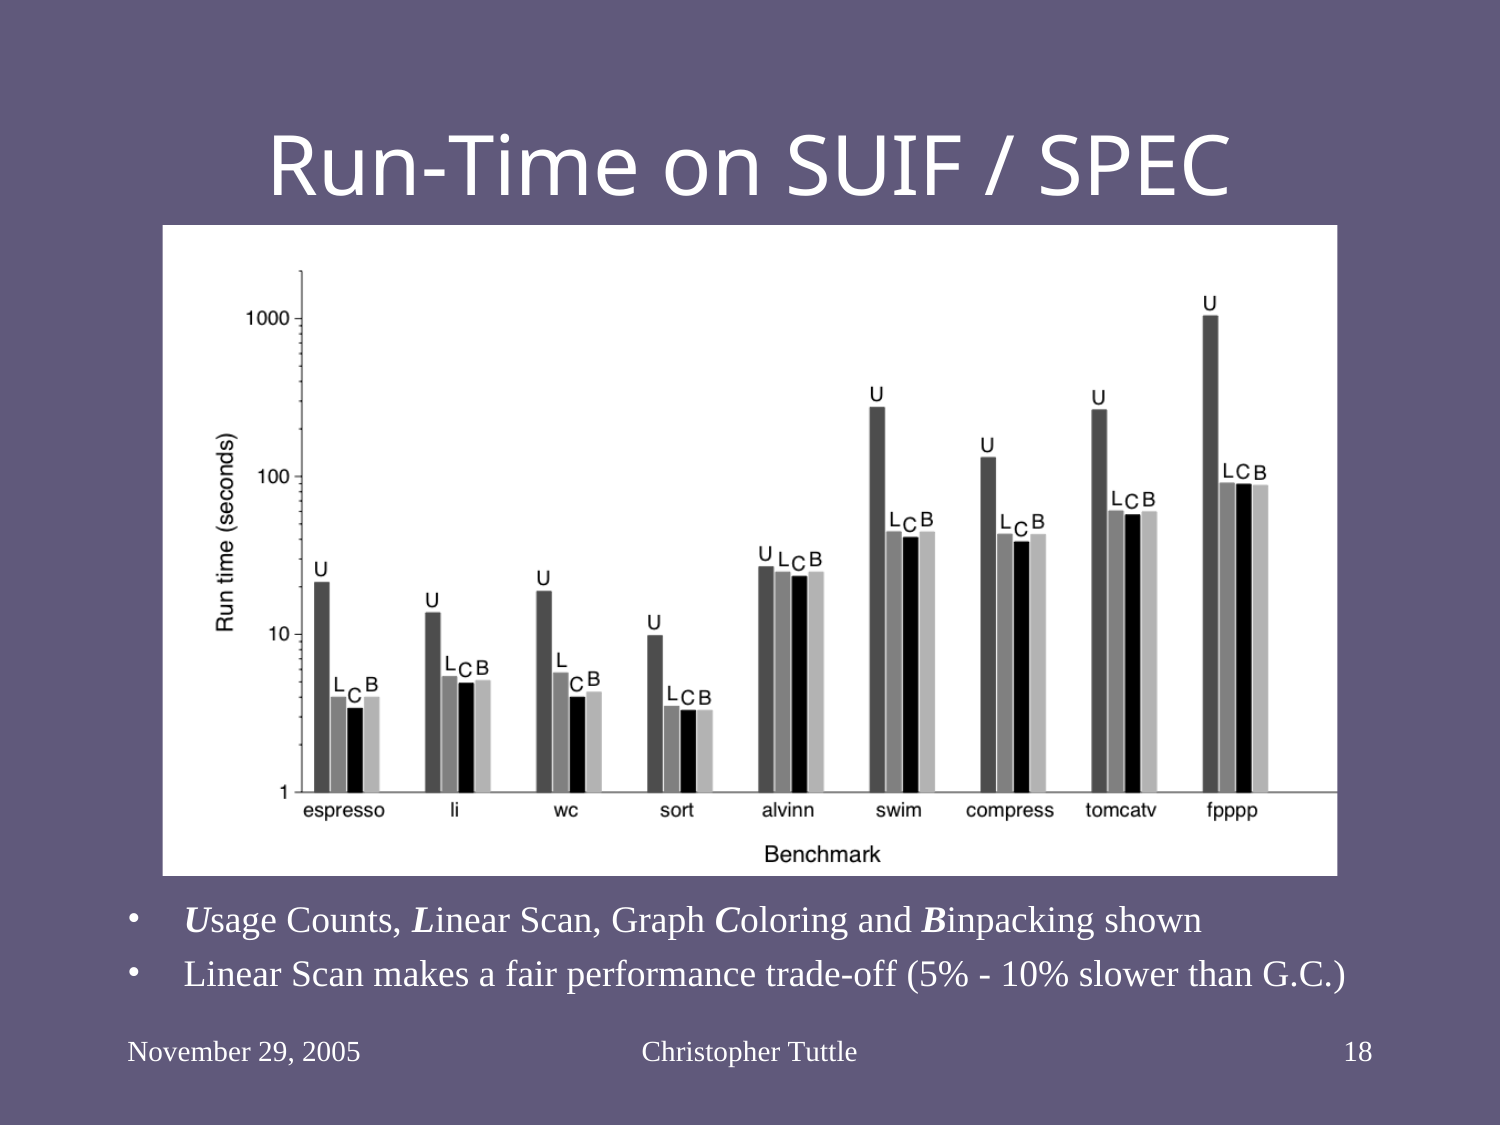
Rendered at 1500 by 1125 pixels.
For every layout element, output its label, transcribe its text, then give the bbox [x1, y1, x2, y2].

list Usage Counts, Linear Scan, Graph Coloring and Binpacking shown Linear Scan makes a fair performance trade-off (5% - 10% slower than G.C.) [112, 887, 1388, 1013]
picture [162, 225, 1338, 876]
title Run-Time on SUIF / SPEC [112, 87, 1388, 238]
